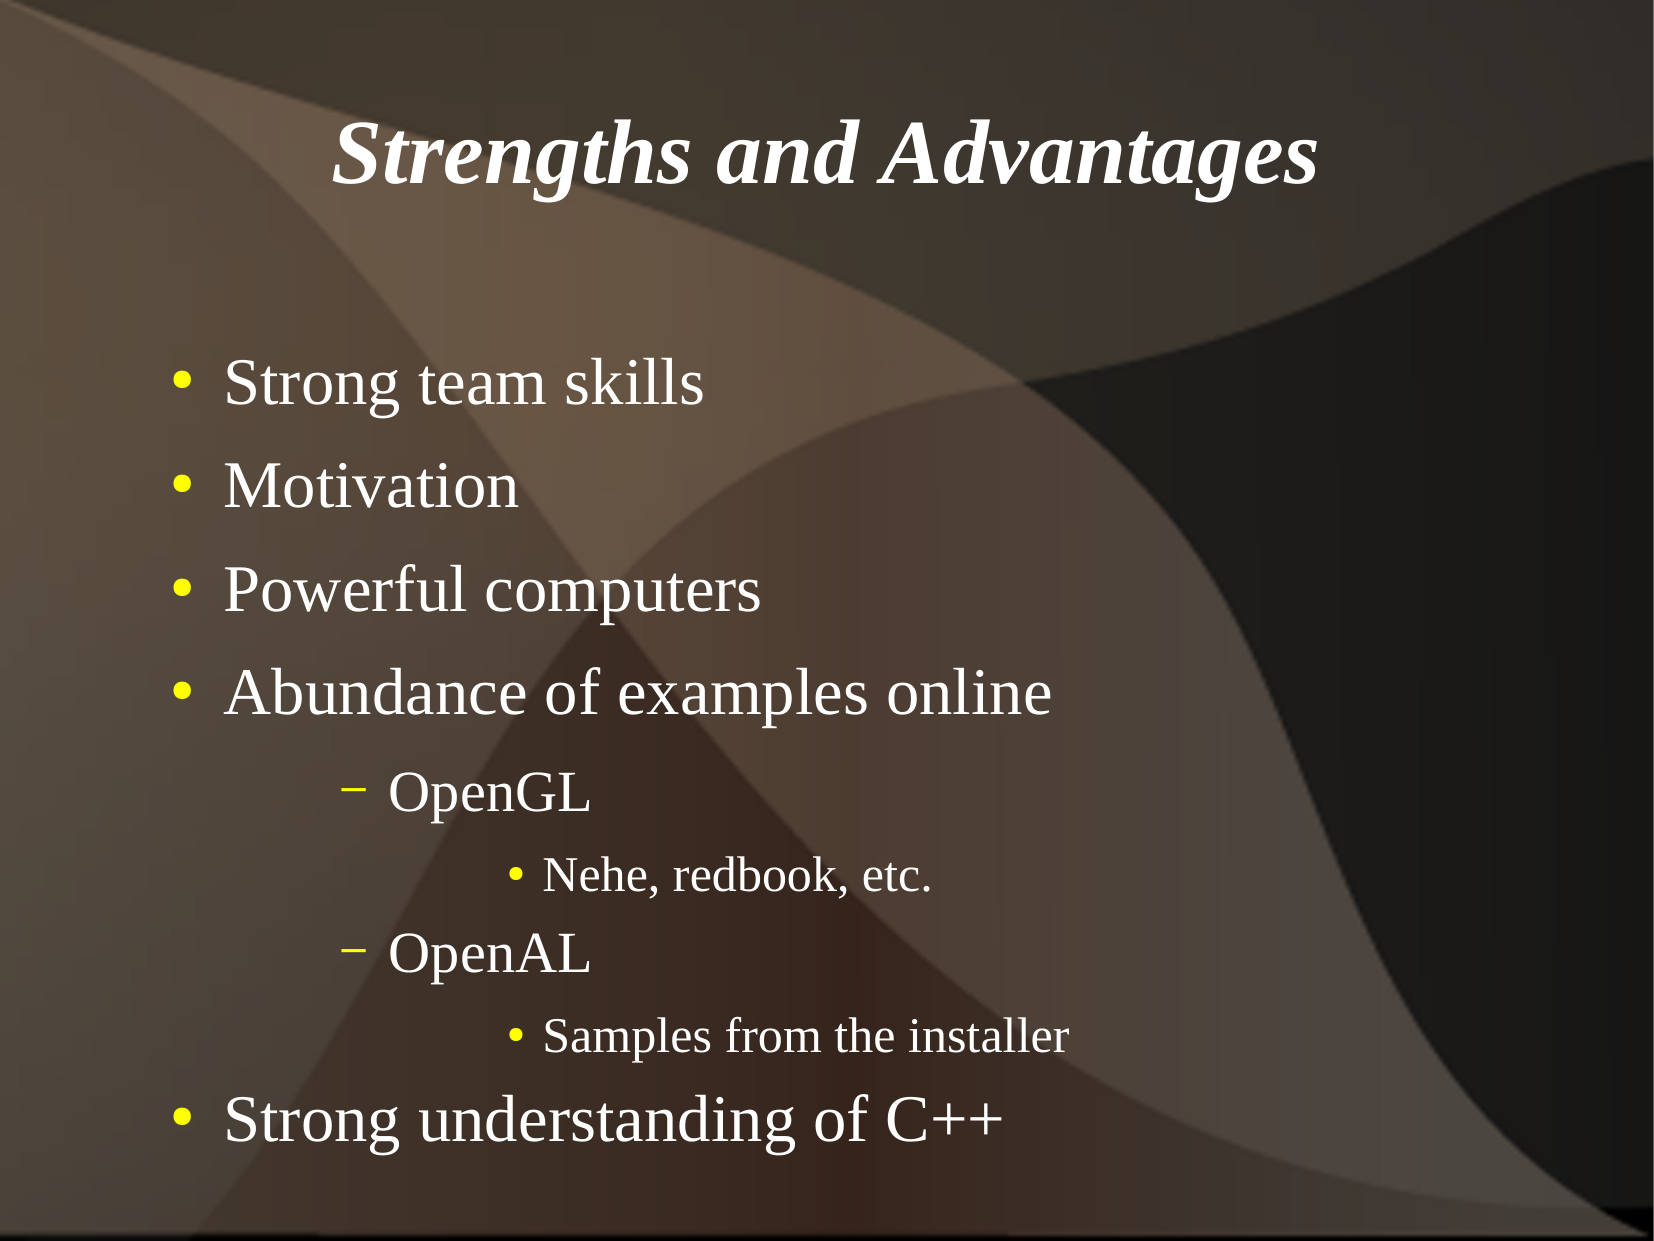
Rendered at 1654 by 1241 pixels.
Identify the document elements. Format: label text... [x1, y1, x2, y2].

list Strong team skills Motivation Powerful computers Abundance of examples online OpenGL Nehe, redbook, etc. OpenAL Samples from the installer Strong understanding of C++ [152, 344, 1534, 1160]
picture [0, 0, 1654, 1241]
title Strengths and Advantages [82, 49, 1571, 257]
